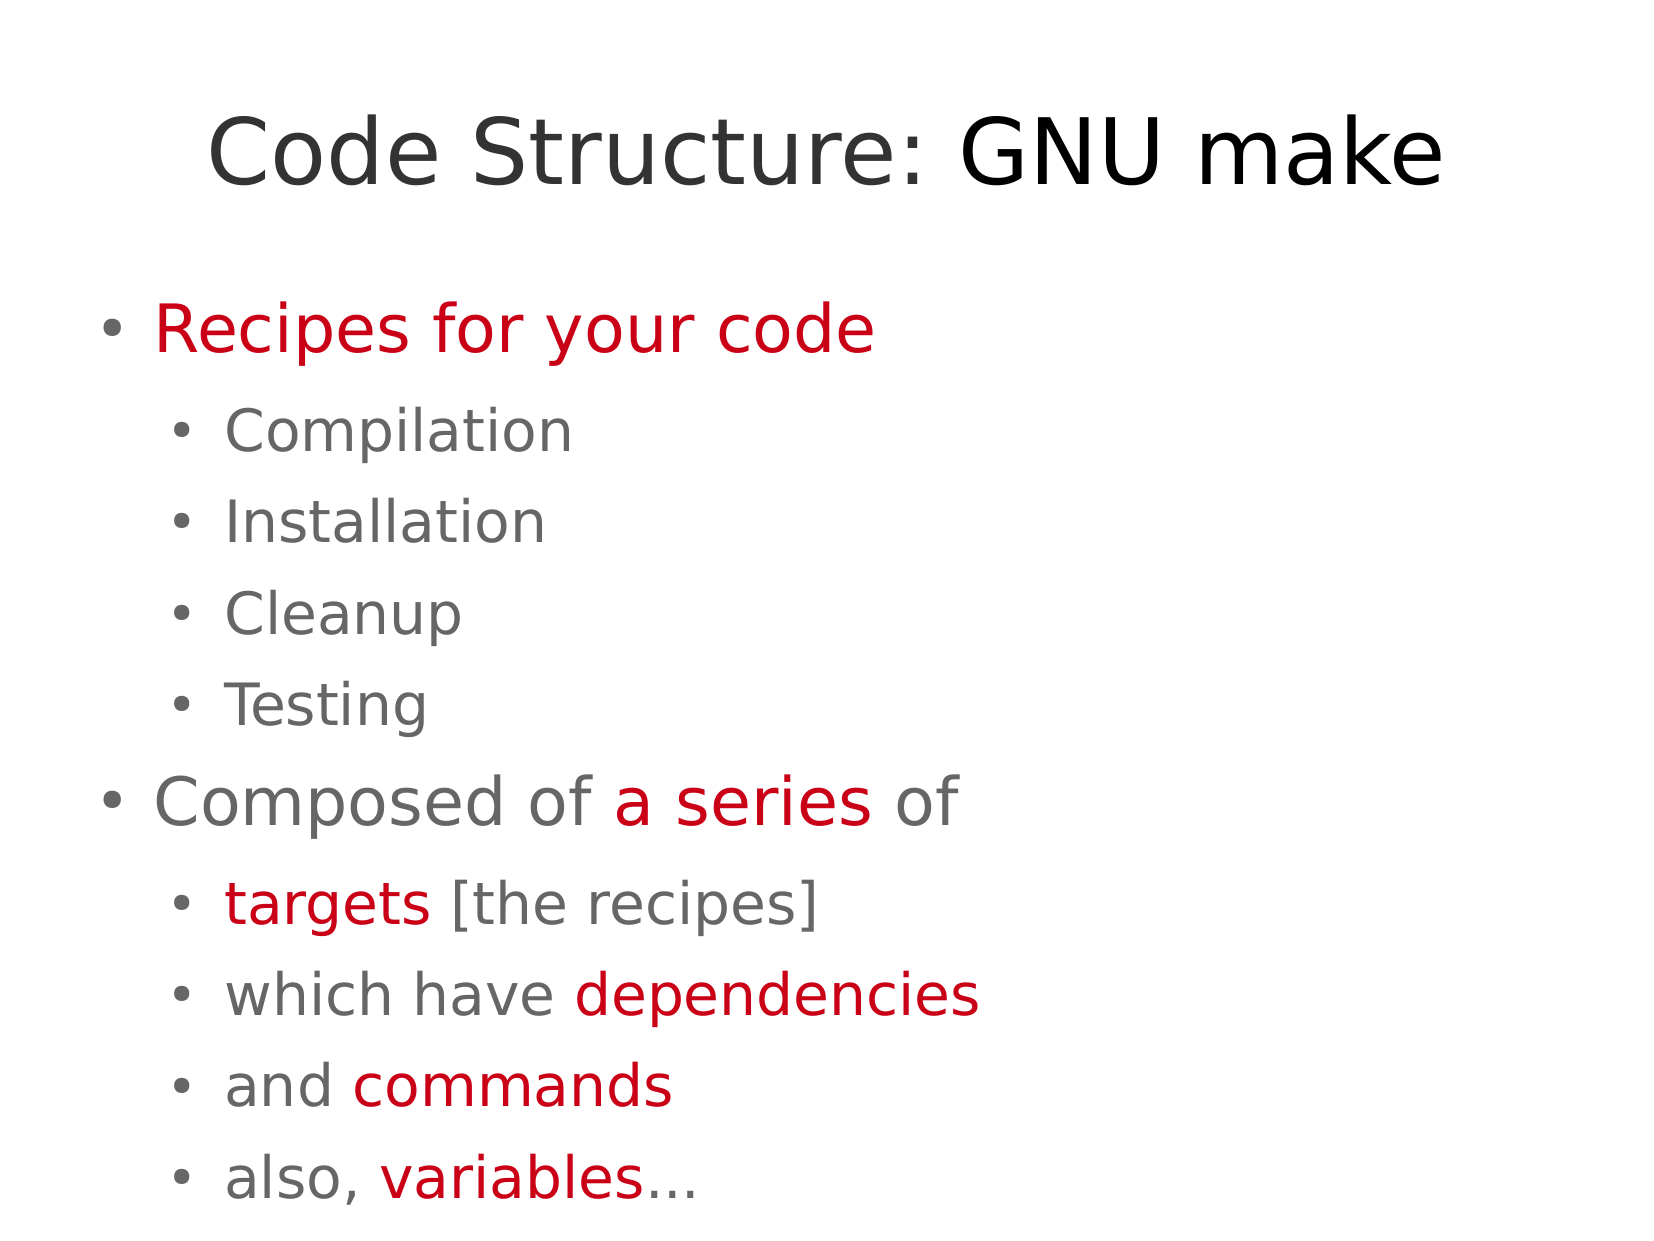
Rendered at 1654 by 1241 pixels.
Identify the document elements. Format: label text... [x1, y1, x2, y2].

list Recipes for your code Compilation Installation Cleanup Testing Composed of a series of targets [the recipes] which have dependencies and commands also, variables... [82, 290, 1571, 1201]
title Code Structure: GNU make [82, 49, 1571, 257]
